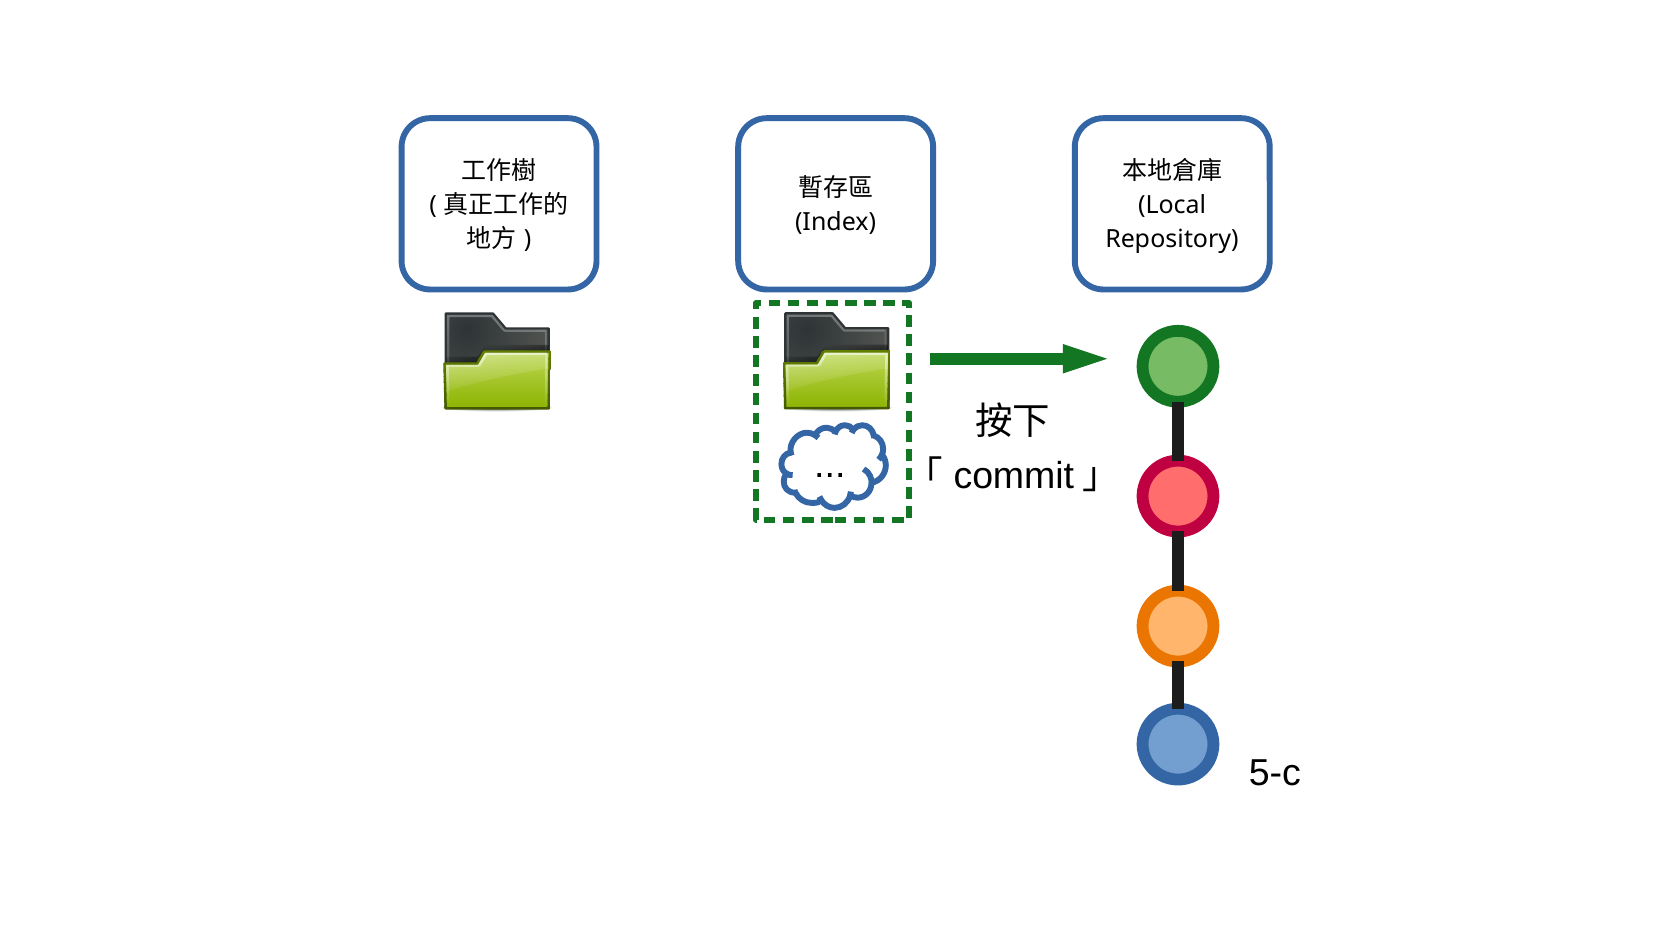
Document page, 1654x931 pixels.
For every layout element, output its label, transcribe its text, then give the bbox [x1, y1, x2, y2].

text_box 本地倉庫 (Local Repository) [1074, 118, 1270, 290]
text_box [1142, 591, 1214, 661]
text_box [1142, 709, 1214, 780]
text_box 5-c [1234, 744, 1371, 801]
text_box 工作樹 (真正工作的地方) [401, 118, 597, 290]
text_box 暫存區 (Index) [738, 118, 934, 290]
picture [439, 303, 555, 418]
text_box [1142, 330, 1214, 402]
picture [779, 302, 895, 418]
text_box [1143, 461, 1214, 531]
text_box 按下 「commit」 [882, 383, 1143, 548]
text_box ... [781, 425, 882, 508]
